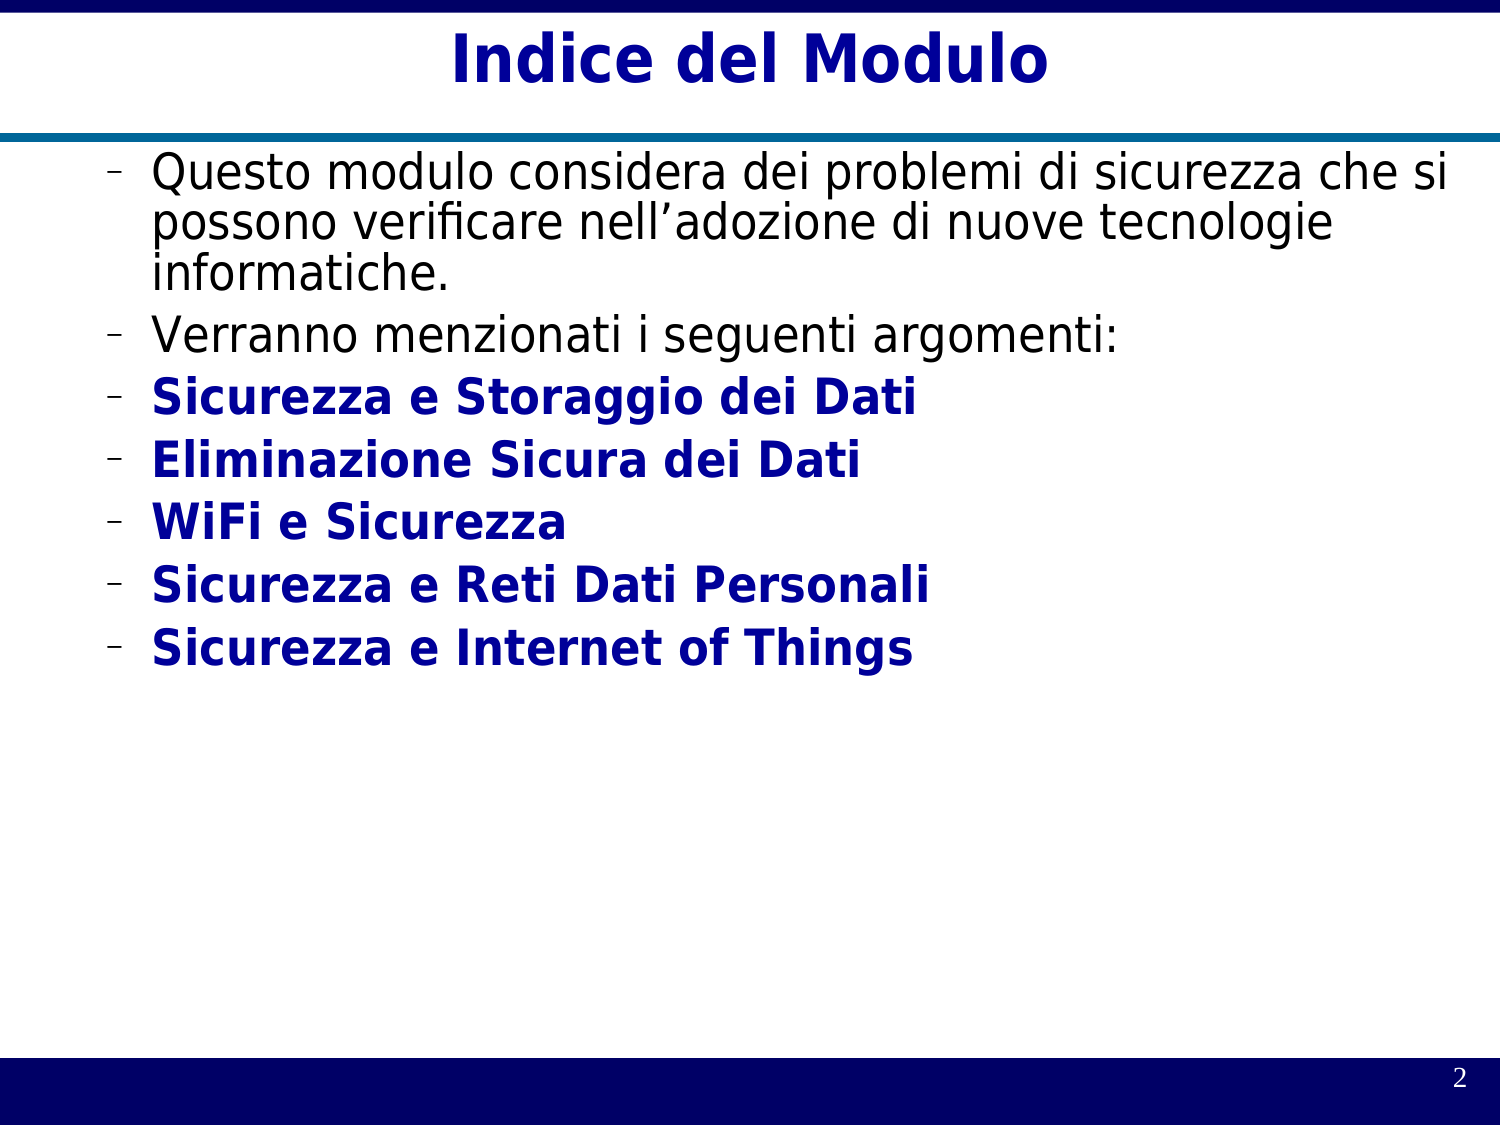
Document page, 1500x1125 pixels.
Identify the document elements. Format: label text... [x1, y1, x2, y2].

title Indice del Modulo [30, 0, 1471, 126]
list Questo modulo considera dei problemi di sicurezza che si possono verificare nell’adozione di nuove tecnologie informatiche. Verranno menzionati i seguenti argomenti: Sicurezza e Storaggio dei Dati Eliminazione Sicura dei Dati WiFi e Sicurezza Sicurezza e Reti Dati Personali Sicurezza e Internet of Things [30, 149, 1471, 1055]
